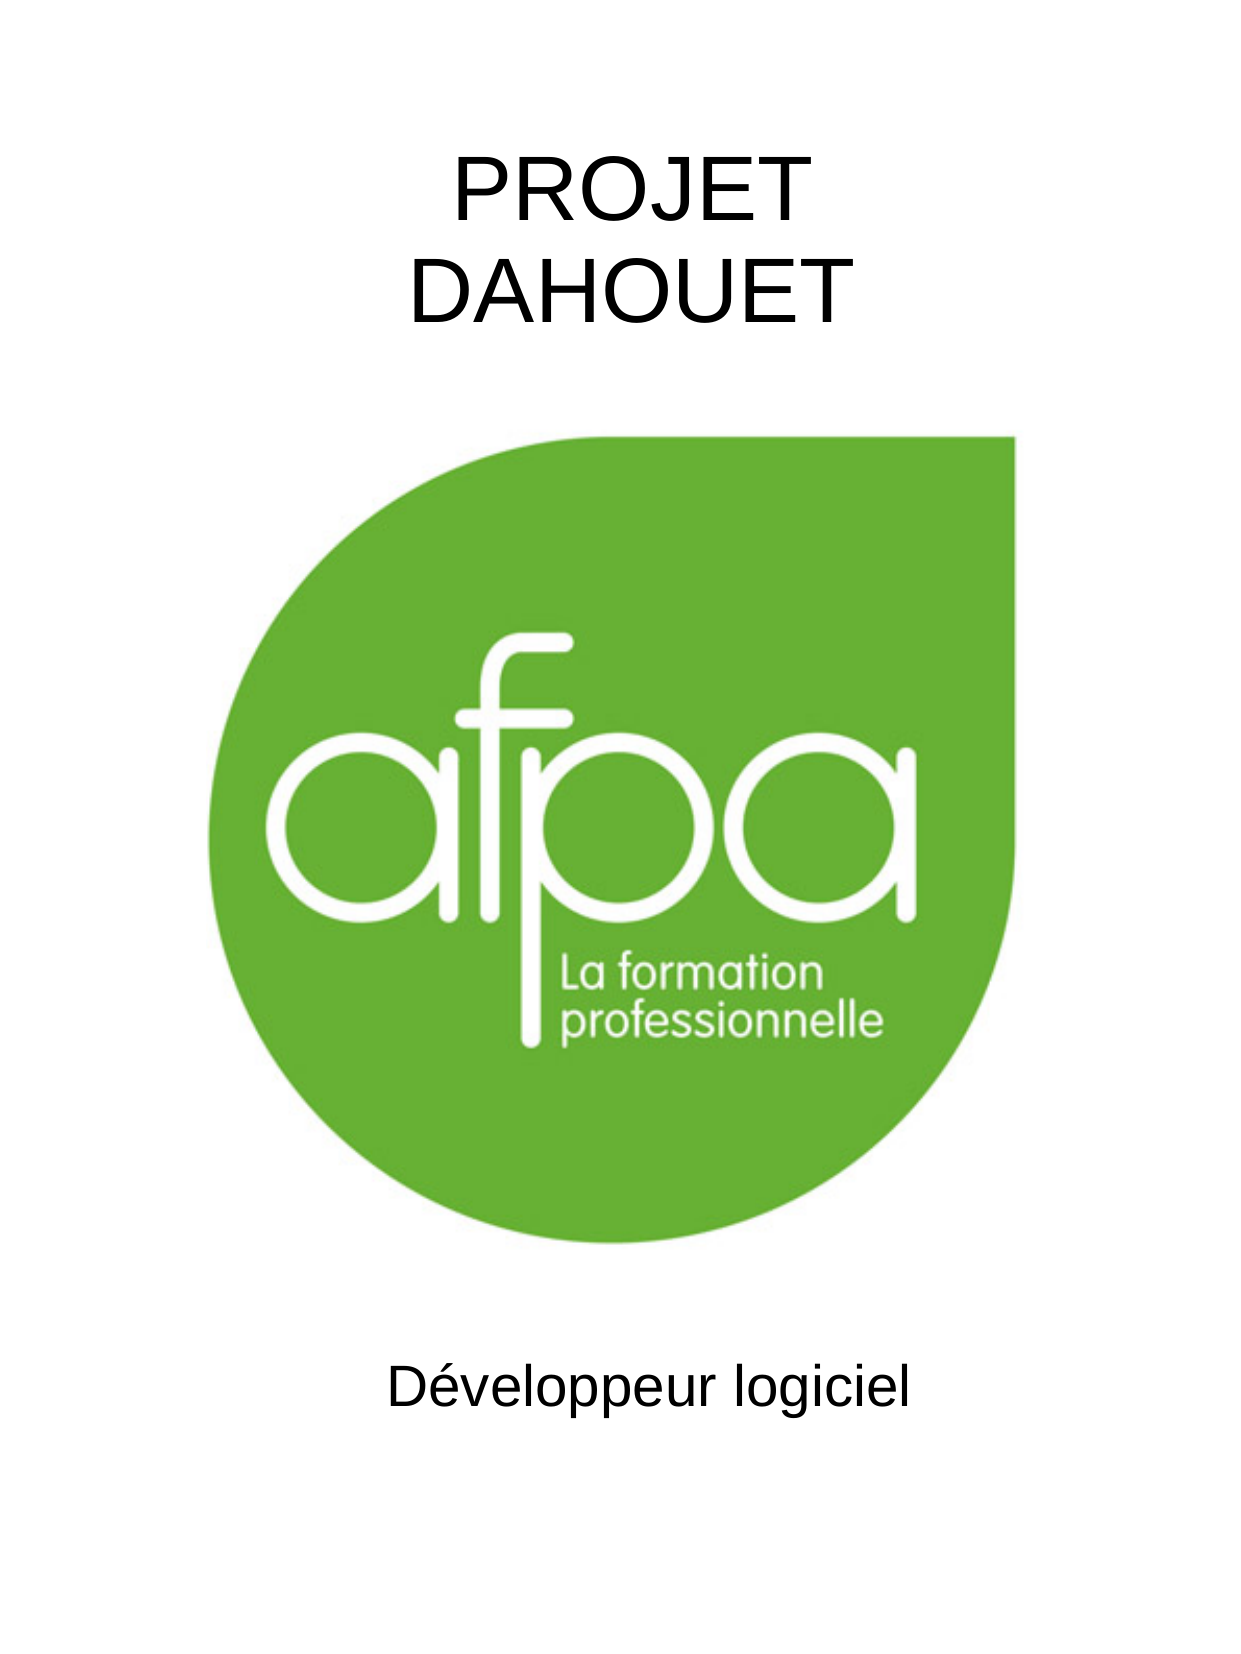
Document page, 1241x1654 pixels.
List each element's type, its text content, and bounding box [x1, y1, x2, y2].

text_box PROJET DAHOUET [200, 129, 1063, 350]
picture [206, 381, 1040, 1272]
text_box Développeur logiciel [248, 1346, 1052, 1427]
